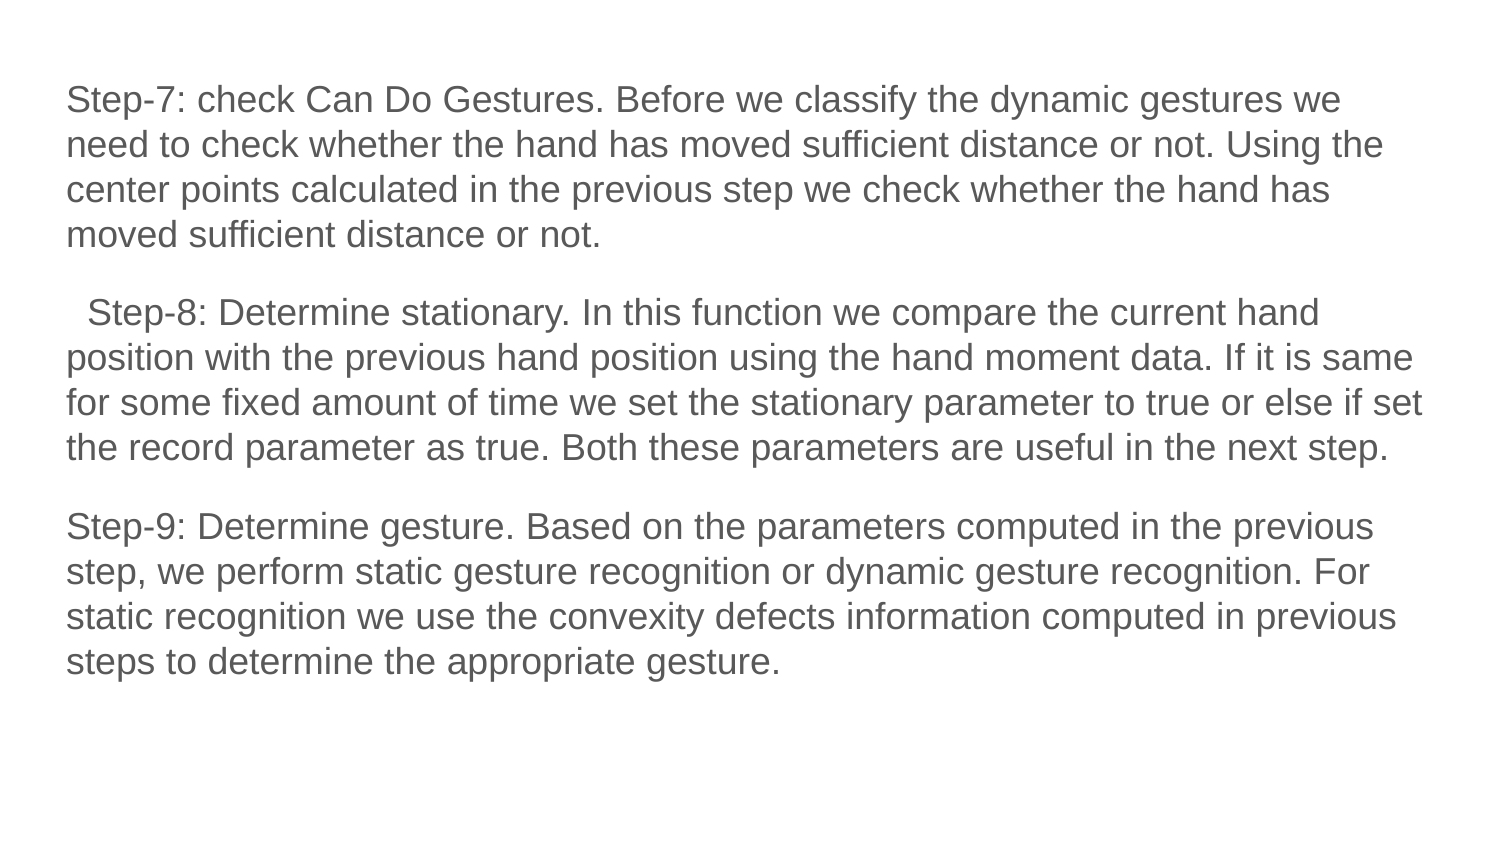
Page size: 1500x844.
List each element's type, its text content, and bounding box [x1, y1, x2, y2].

list Step-7: check Can Do Gestures. Before we classify the dynamic gestures we need to check whether the hand has moved sufficient distance or not. Using the center points calculated in the previous step we check whether the hand has moved sufficient distance or not. Step-8: Determine stationary. In this function we compare the current hand position with the previous hand position using the hand moment data. If it is same for some fixed amount of time we set the stationary parameter to true or else if set the record parameter as true. Both these parameters are useful in the next step. Step-9: Determine gesture. Based on the parameters computed in the previous step, we perform static gesture recognition or dynamic gesture recognition. For static recognition we use the convexity defects information computed in previous steps to determine the appropriate gesture. [51, 60, 1449, 750]
